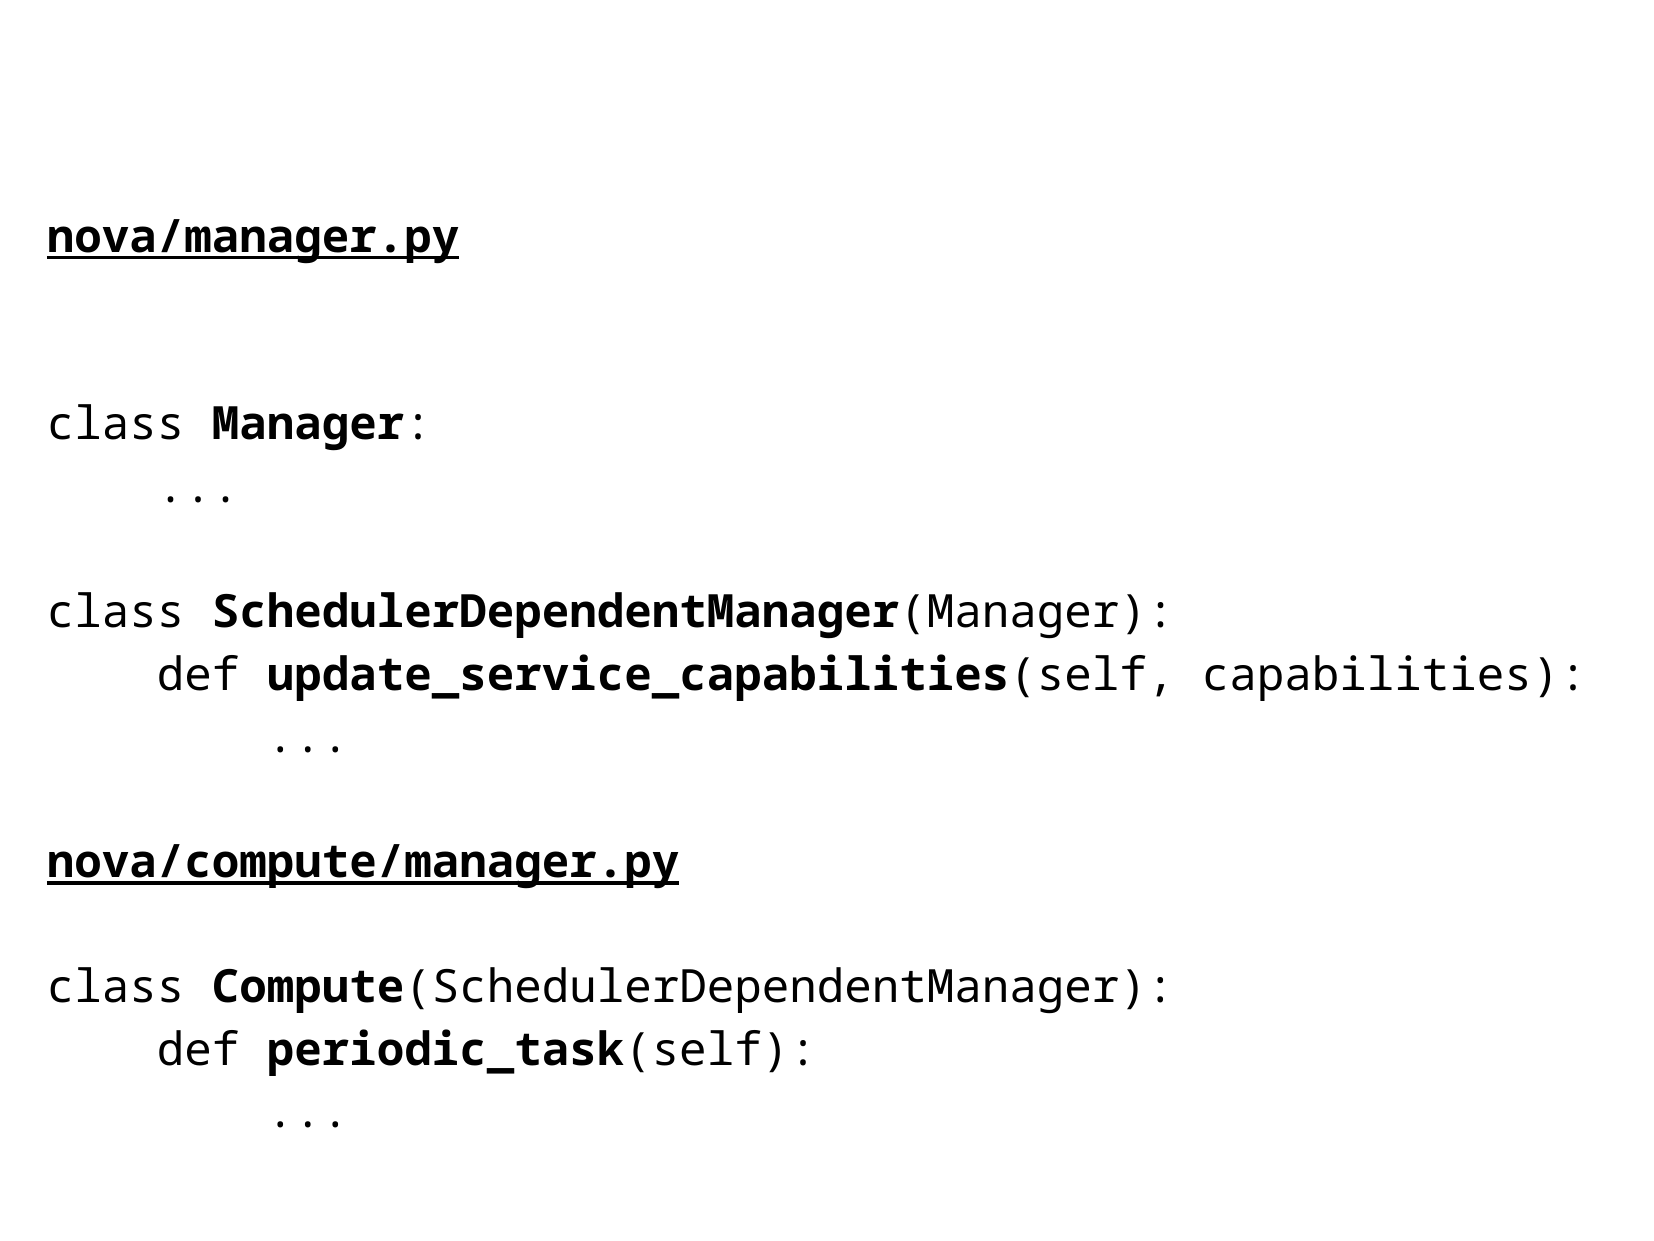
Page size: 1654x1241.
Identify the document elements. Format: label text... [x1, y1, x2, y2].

text_box nova/manager.py class Manager: ... class SchedulerDependentManager(Manager): def update_service_capabilities(self, capabilities): ... nova/compute/manager.py class Compute(SchedulerDependentManager): def periodic_task(self): ... [32, 195, 1625, 969]
